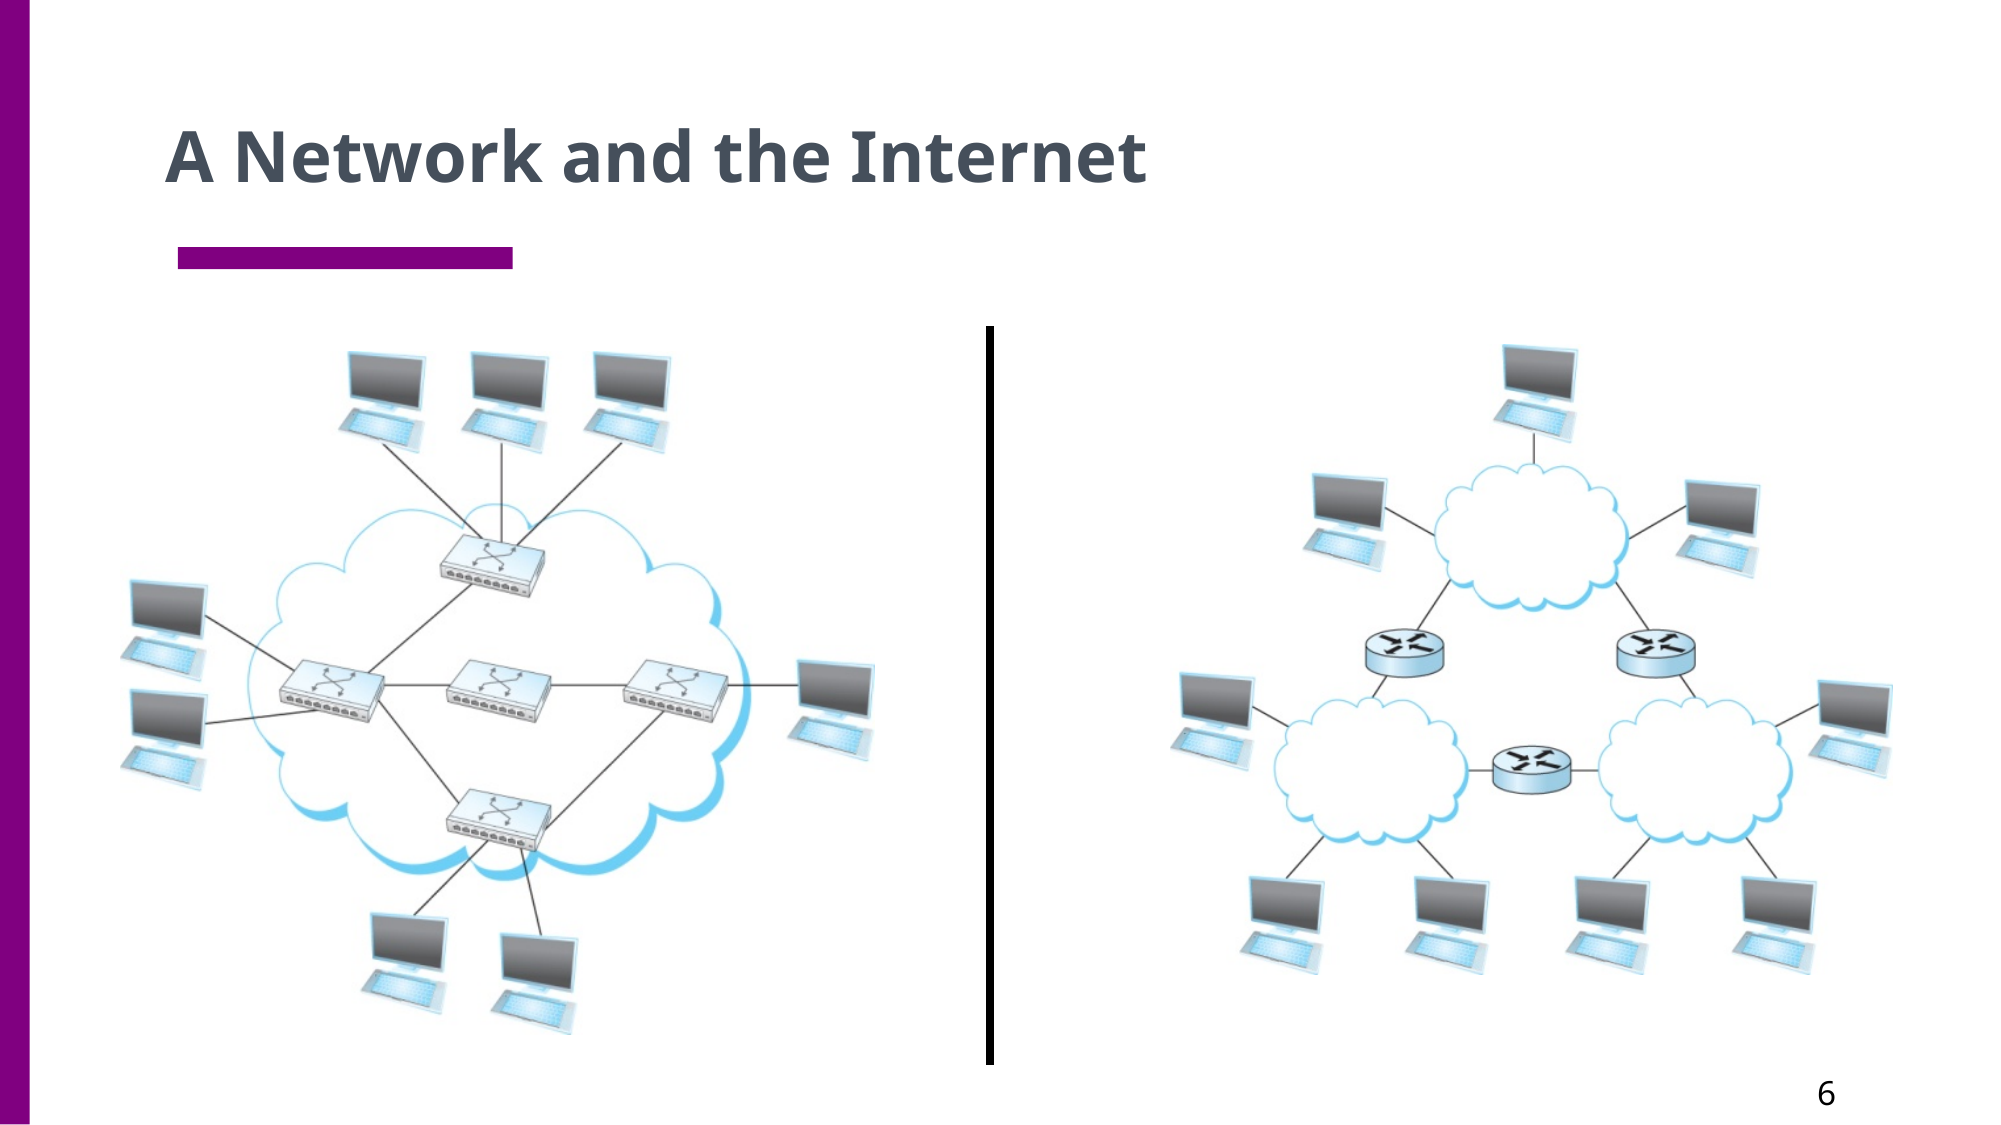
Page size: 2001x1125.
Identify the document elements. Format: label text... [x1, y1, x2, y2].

text_box A Network and the Internet [151, 0, 1849, 212]
picture [120, 351, 875, 1036]
picture [1170, 344, 1893, 976]
